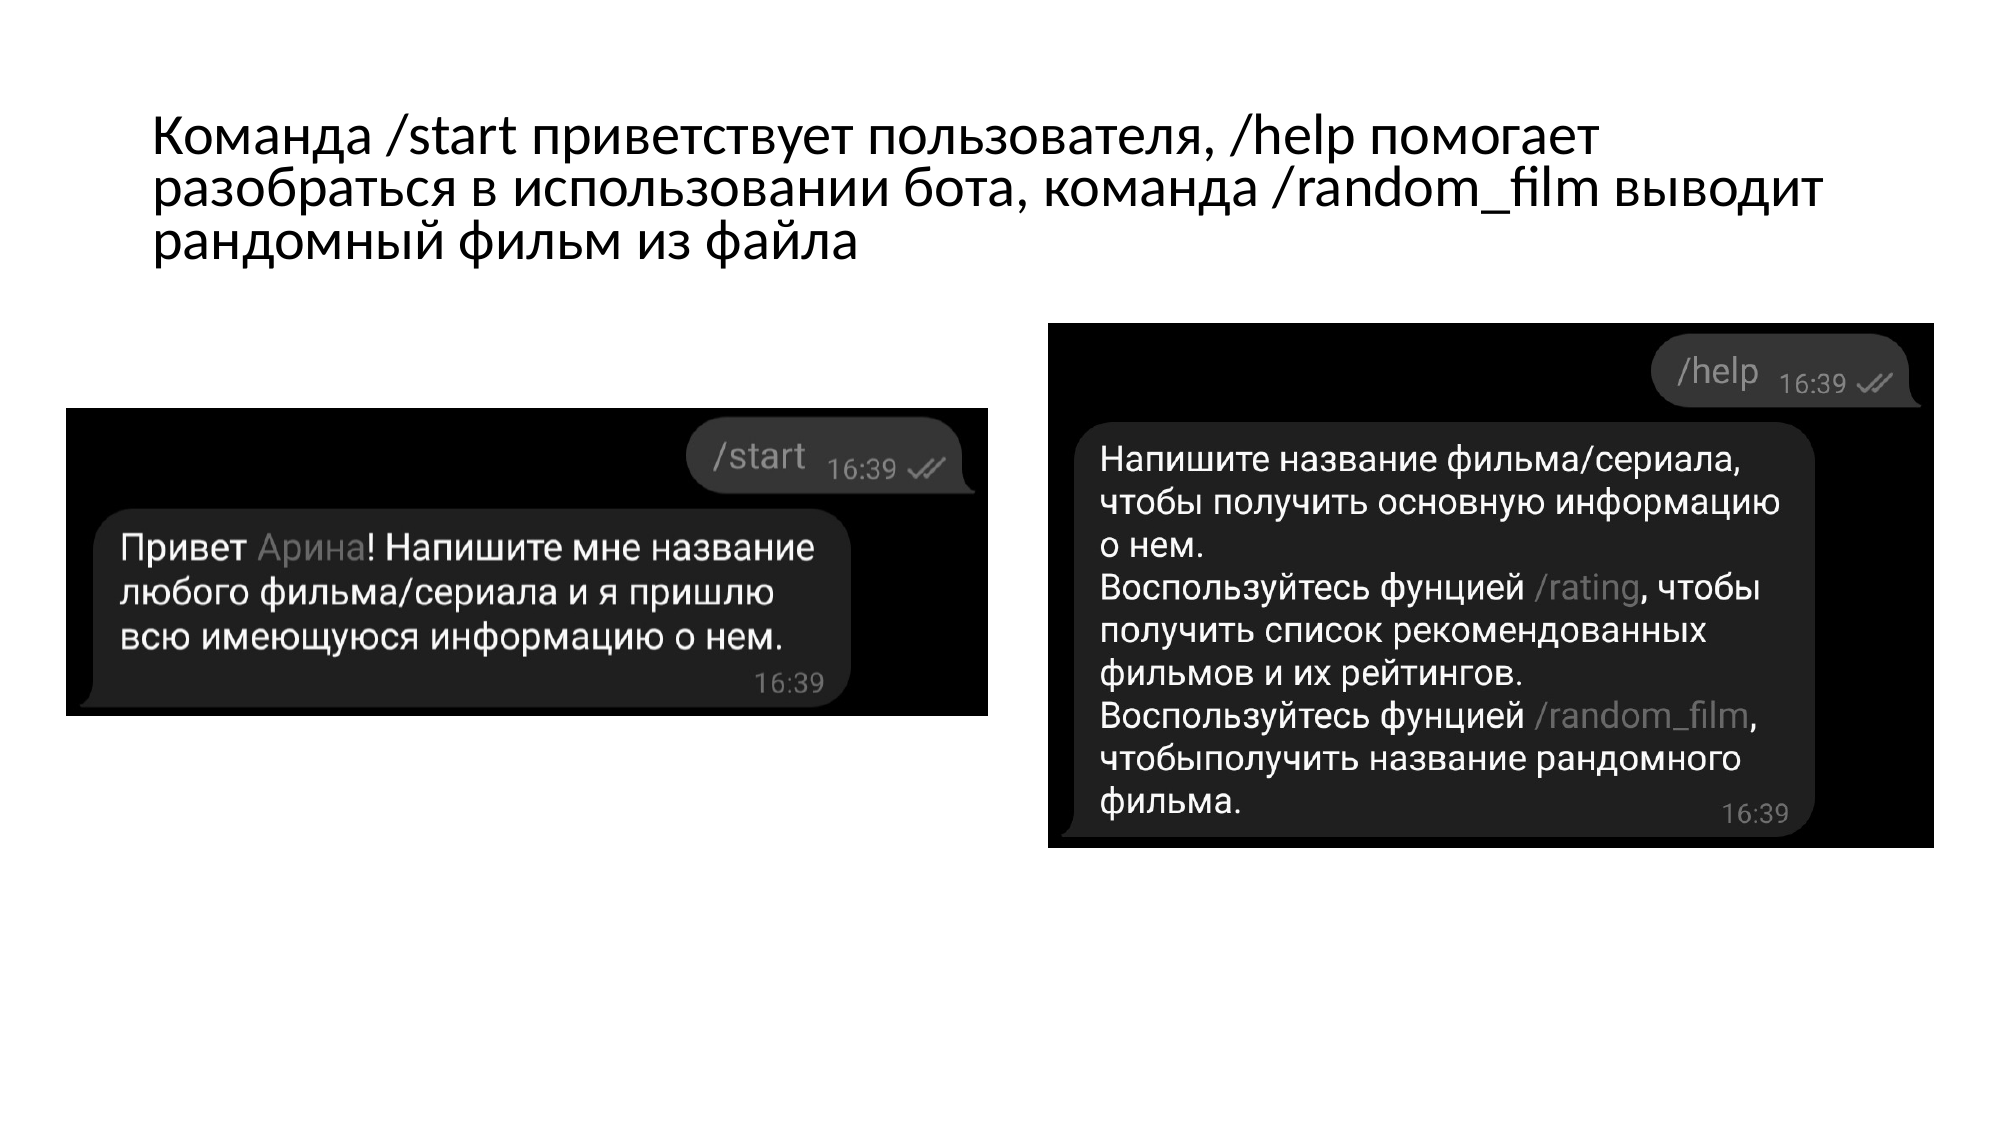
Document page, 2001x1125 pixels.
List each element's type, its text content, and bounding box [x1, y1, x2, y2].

picture [1048, 323, 1934, 848]
picture [66, 408, 988, 717]
title Команда /start приветствует пользователя, /help помогает разобраться в использовании бота, команда /random_film выводит рандомный фильм из файла [137, 82, 1863, 300]
